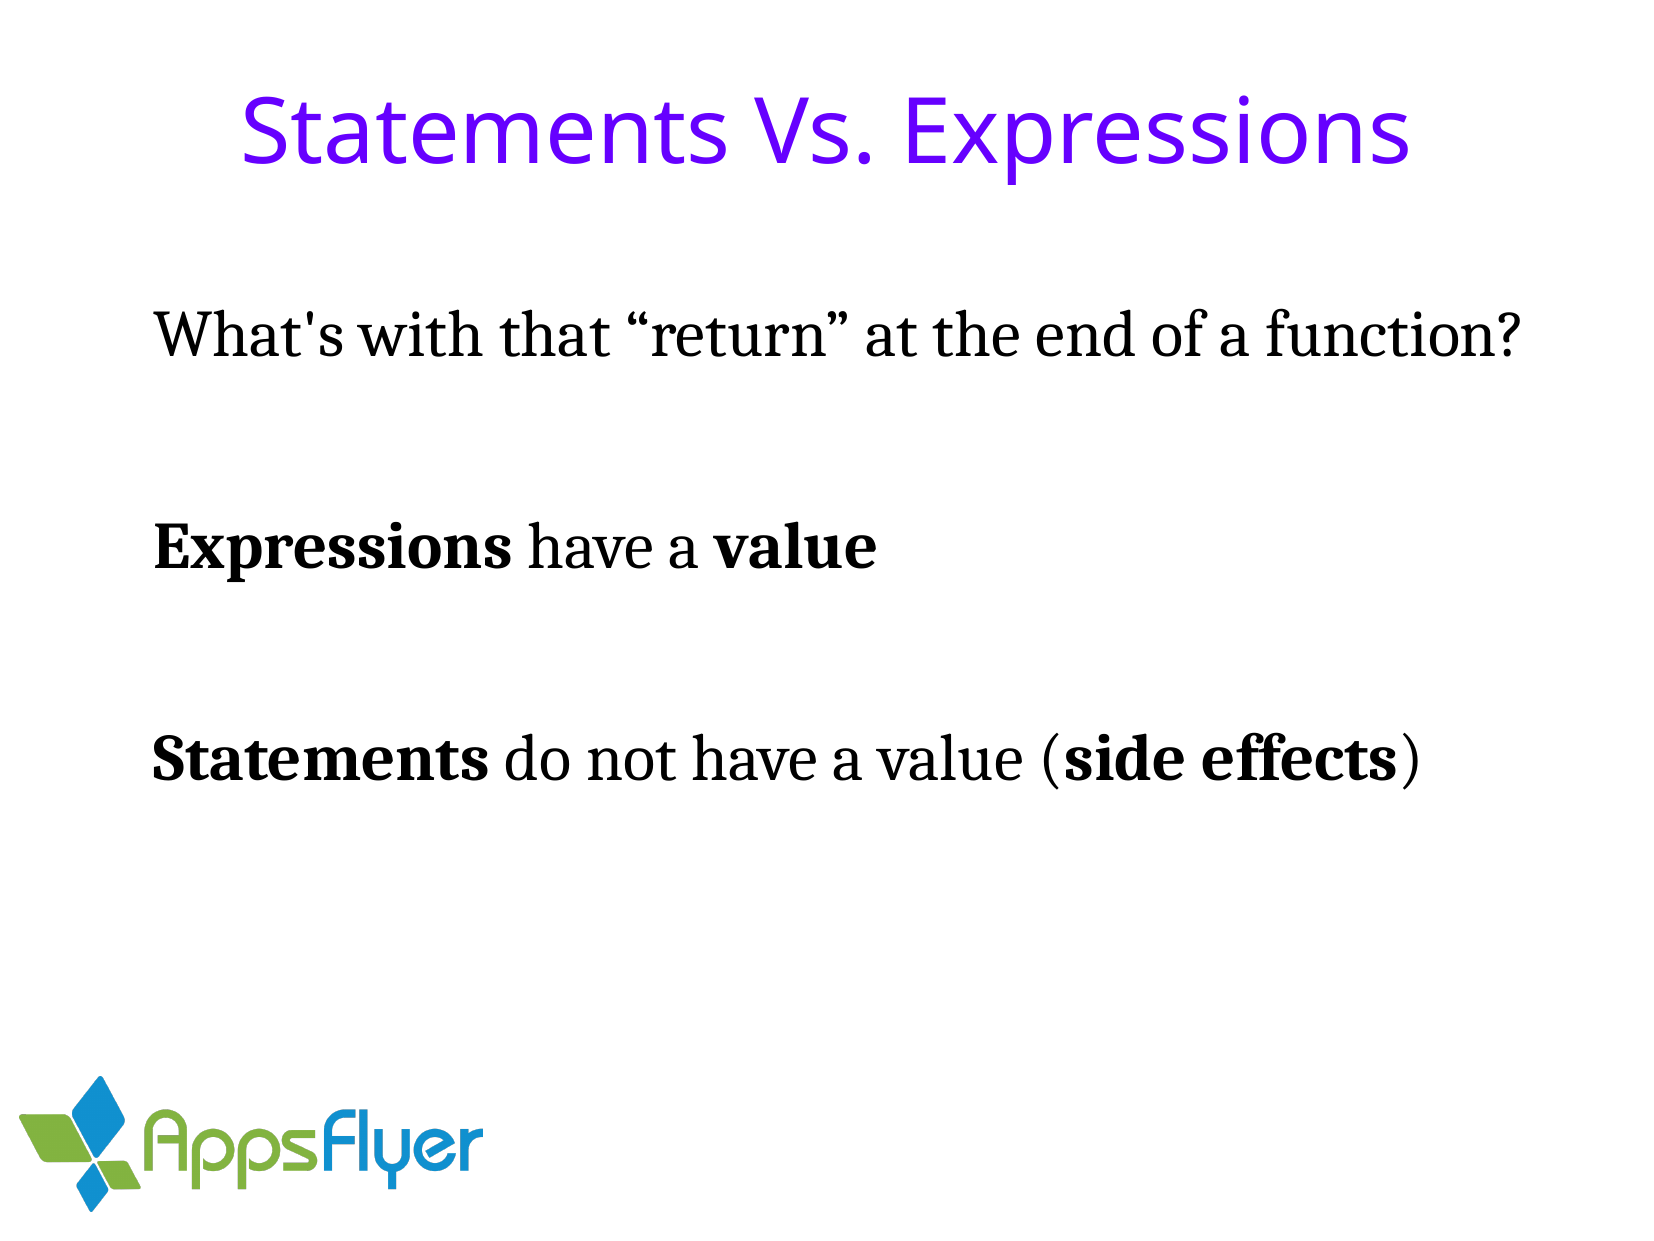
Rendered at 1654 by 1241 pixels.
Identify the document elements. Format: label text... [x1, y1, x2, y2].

picture [19, 1076, 483, 1213]
list What's with that “return” at the end of a function? Expressions have a value Statements do not have a value (side effects) [82, 296, 1571, 1016]
title Statements Vs. Expressions [0, 0, 1654, 257]
